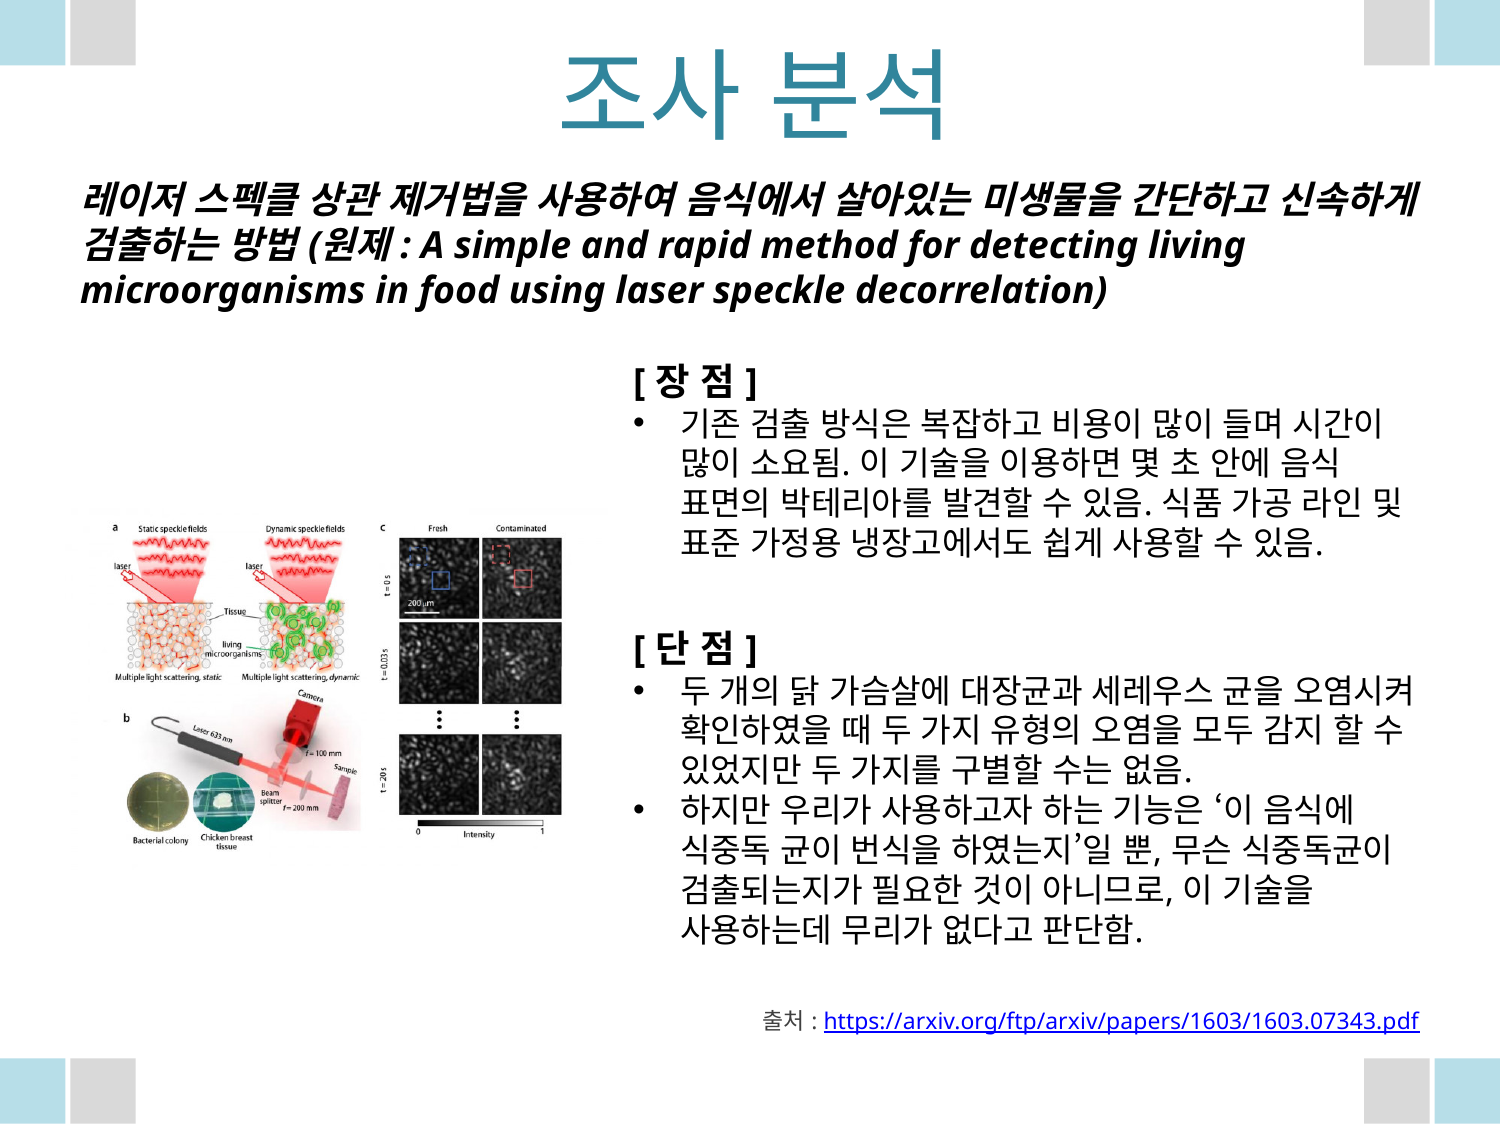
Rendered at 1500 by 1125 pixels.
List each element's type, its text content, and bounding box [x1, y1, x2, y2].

text_box 출처 : https://arxiv.org/ftp/arxiv/papers/1603/1603.07343.pdf [520, 999, 1435, 1046]
text_box [ 장 점 ] 기존 검출 방식은 복잡하고 비용이 많이 들며 시간이 많이 소요됨. 이 기술을 이용하면 몇 초 안에 음식 표면의 박테리아를 발견할 수 있음. 식품 가공 라인 및 표준 가정용 냉장고에서도 쉽게 사용할 수 있음. [ 단 점 ] 두 개의 닭 가슴살에 대장균과 세레우스 균을 오염시켜 확인하였을 때 두 가지 유형의 오염을 모두 감지 할 수 있었지만 두 가지를 구별할 수는 없음. 하지만 우리가 사용하고자 하는 기능은 ‘이 음식에 식중독 균이 번식을 하였는지’일 뿐, 무슨 식중독균이 검출되는지가 필요한 것이 아니므로, 이 기술을 사용하는데 무리가 없다고 판단함. [618, 327, 1435, 957]
text_box 레이저 스펙클 상관 제거법을 사용하여 음식에서 살아있는 미생물을 간단하고 신속하게 검출하는 방법 (원제 : A simple and rapid method for detecting living microorganisms in food using laser speckle decorrelation) [65, 168, 1435, 319]
text_box [1364, 0, 1430, 66]
text_box [70, 0, 136, 66]
text_box [1434, 0, 1500, 66]
text_box [0, 0, 66, 66]
picture [65, 508, 608, 870]
text_box [70, 1058, 136, 1124]
text_box [1434, 1058, 1500, 1124]
text_box [0, 1058, 66, 1124]
text_box [1364, 1058, 1430, 1124]
text_box 조사 분석 [277, 25, 1235, 161]
